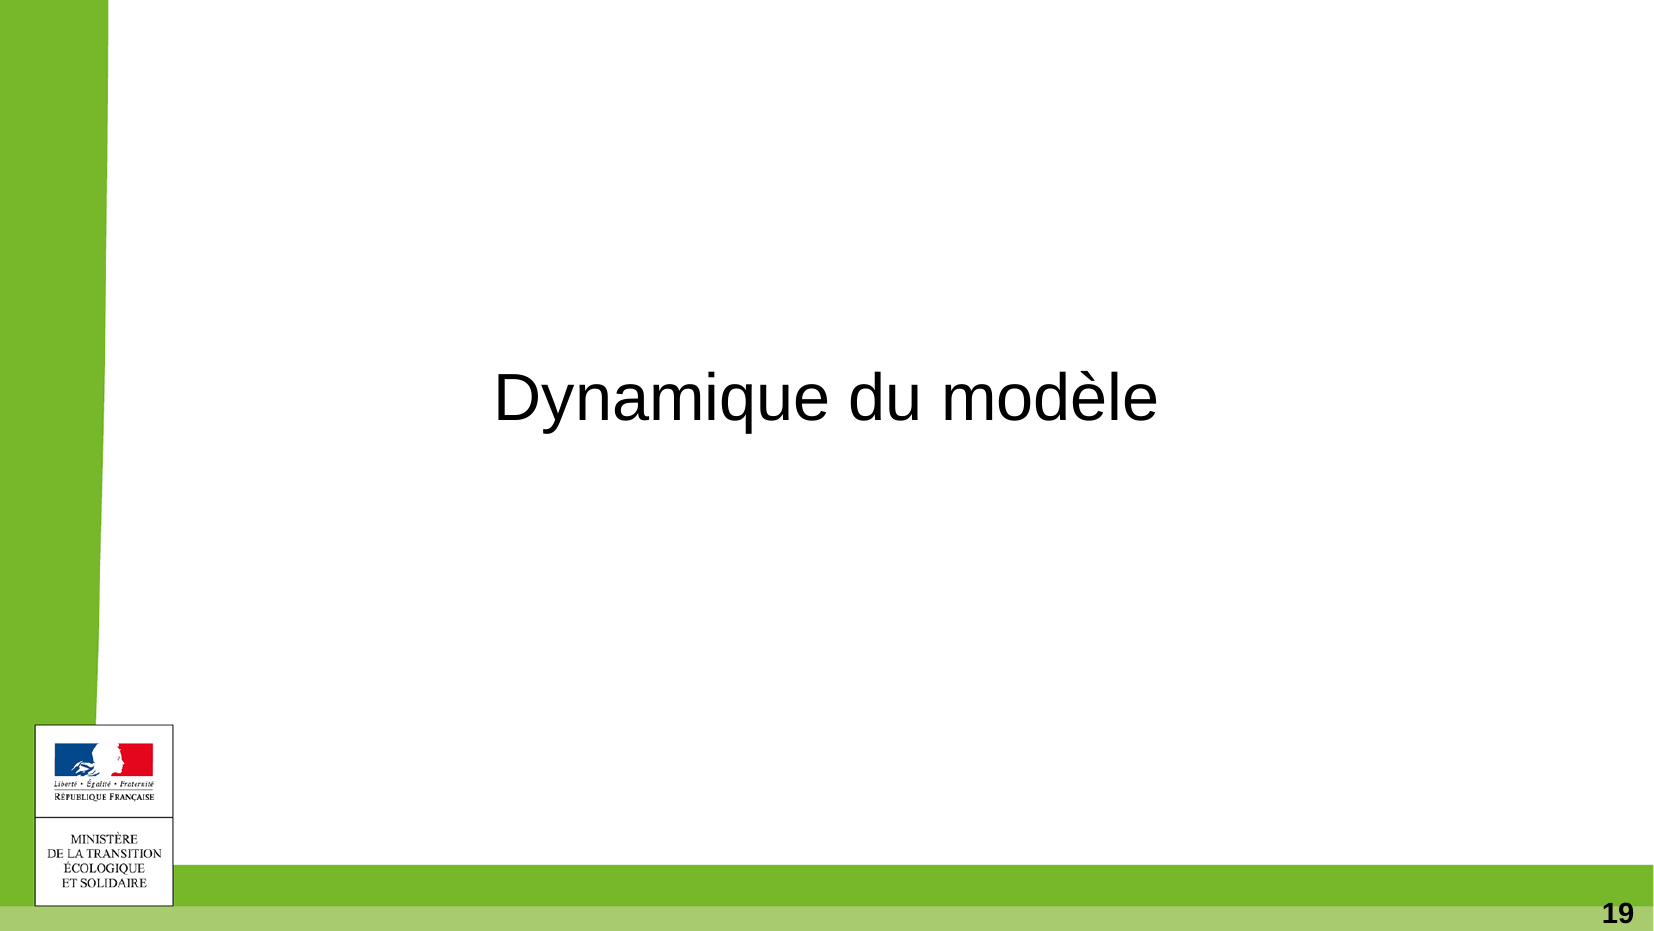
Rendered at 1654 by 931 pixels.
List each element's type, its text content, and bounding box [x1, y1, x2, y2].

subtitle Dynamique du modèle [82, 37, 1571, 758]
picture [0, 0, 1654, 931]
